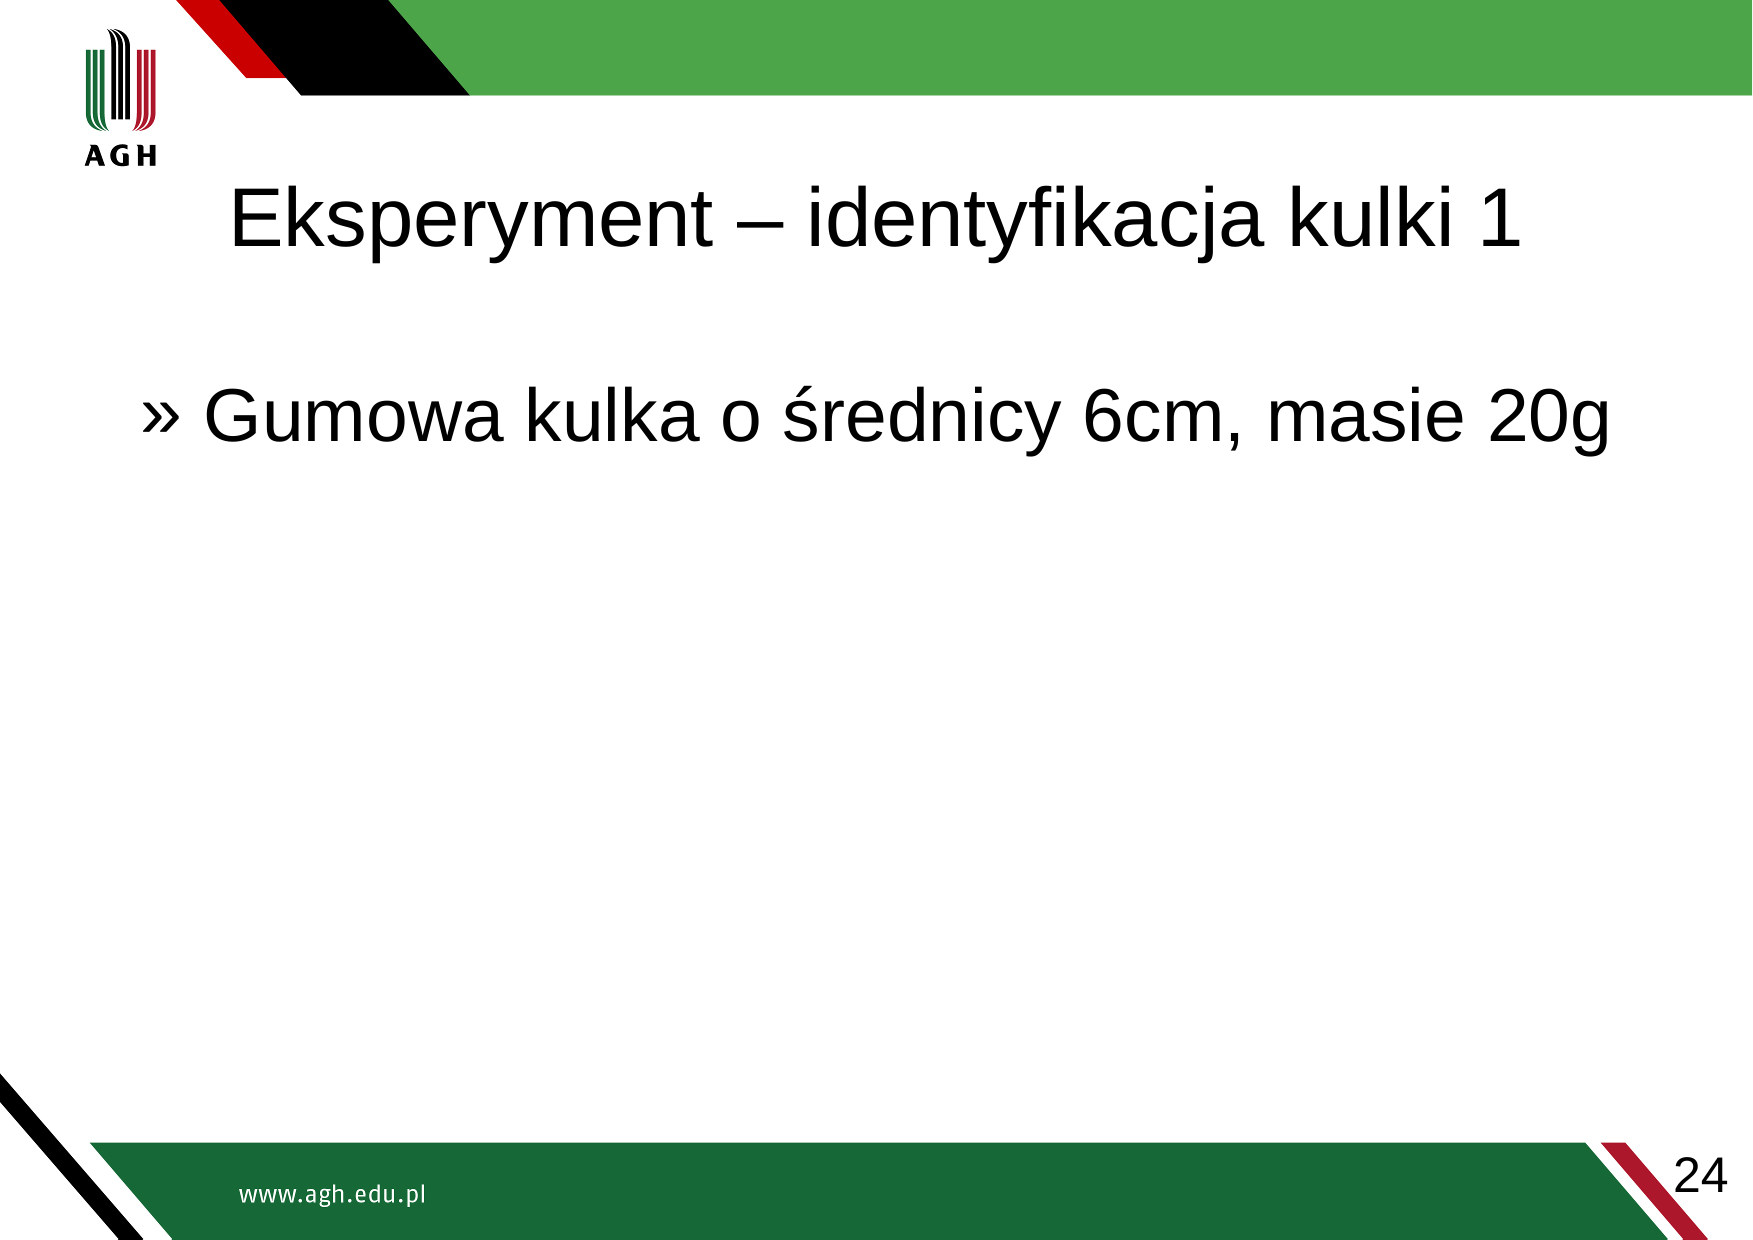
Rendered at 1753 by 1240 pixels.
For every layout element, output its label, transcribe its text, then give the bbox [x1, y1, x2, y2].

picture [0, 0, 1753, 1240]
title Eksperyment – identyfikacja kulki 1 [131, 110, 1622, 317]
list Gumowa kulka o średnicy 6cm, masie 20g [131, 358, 1622, 1103]
